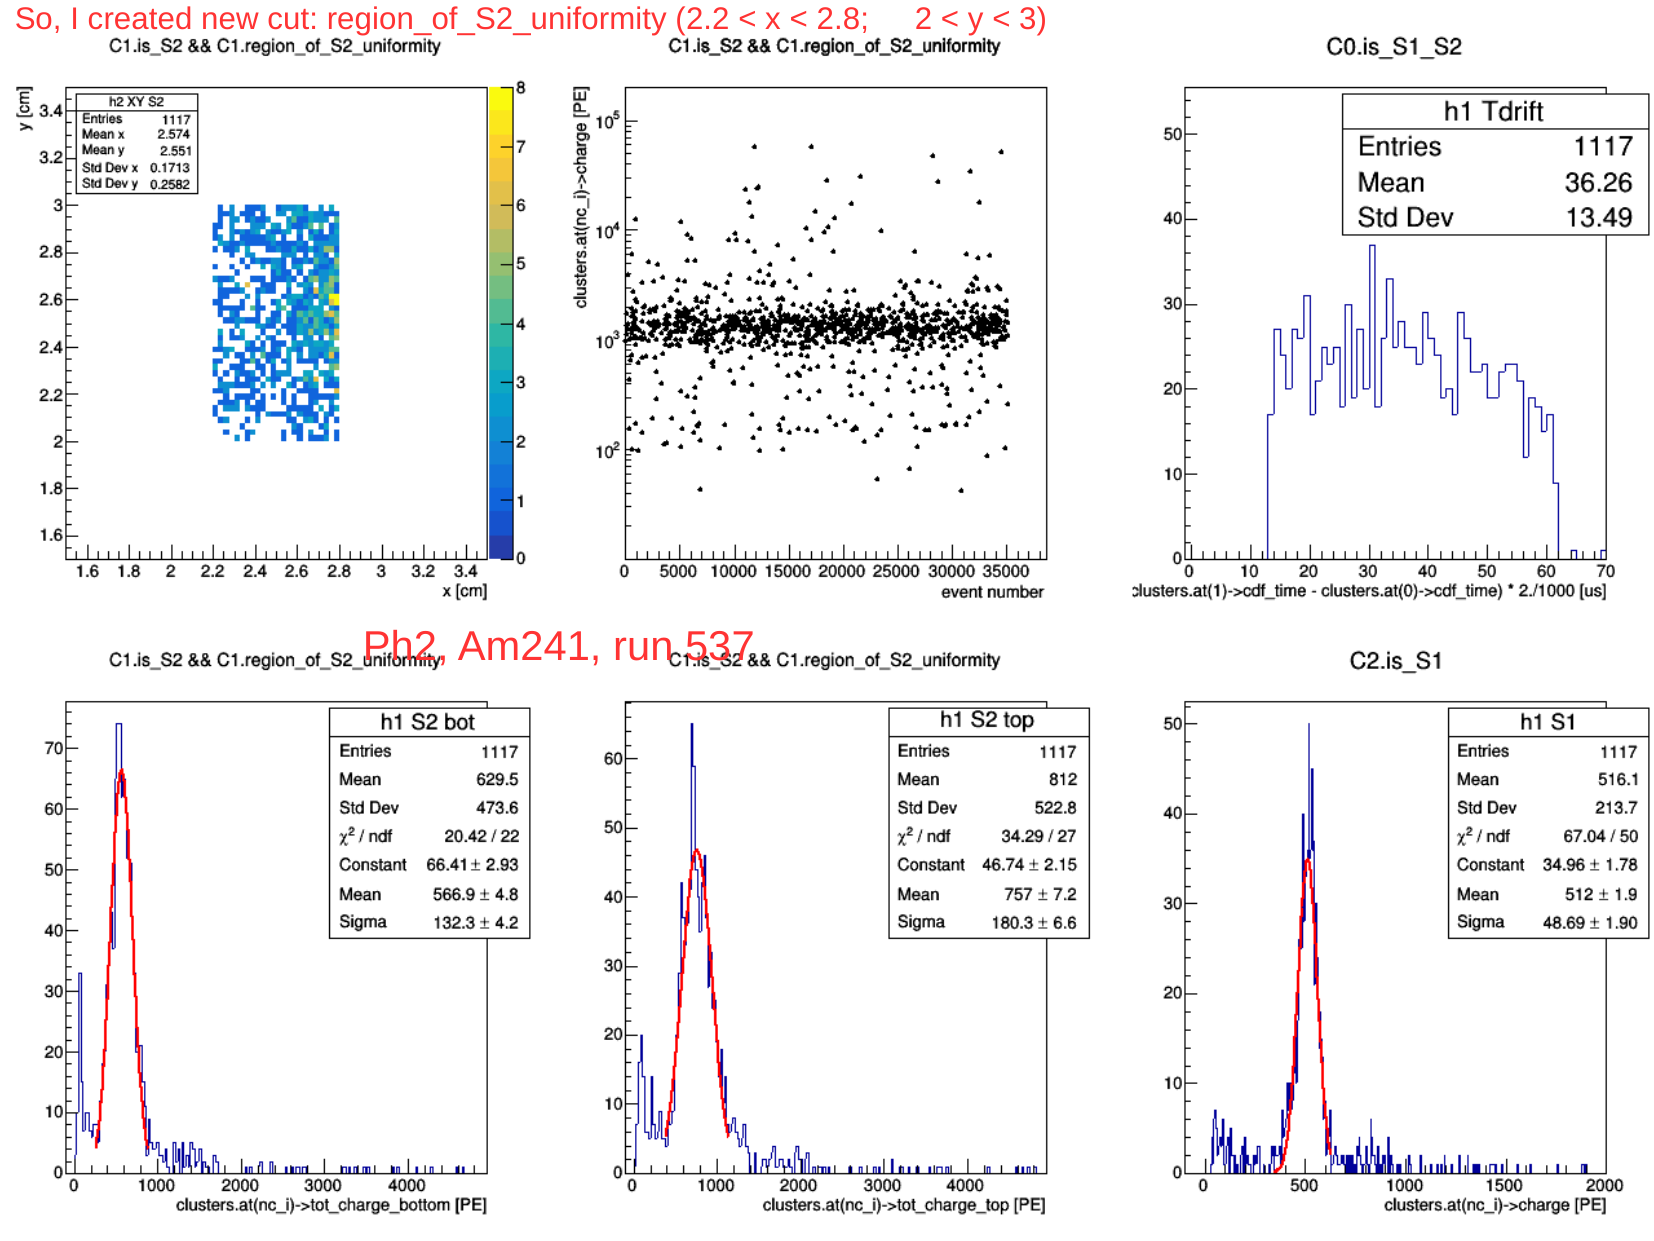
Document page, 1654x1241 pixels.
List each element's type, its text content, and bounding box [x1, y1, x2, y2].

text_box Ph2, Am241, run 537 [218, 615, 901, 751]
picture [6, 114, 1654, 1221]
text_box So, I created new cut: region_of_S2_uniformity (2.2 < x < 2.8; 2 < y < 3) [0, 0, 1654, 114]
